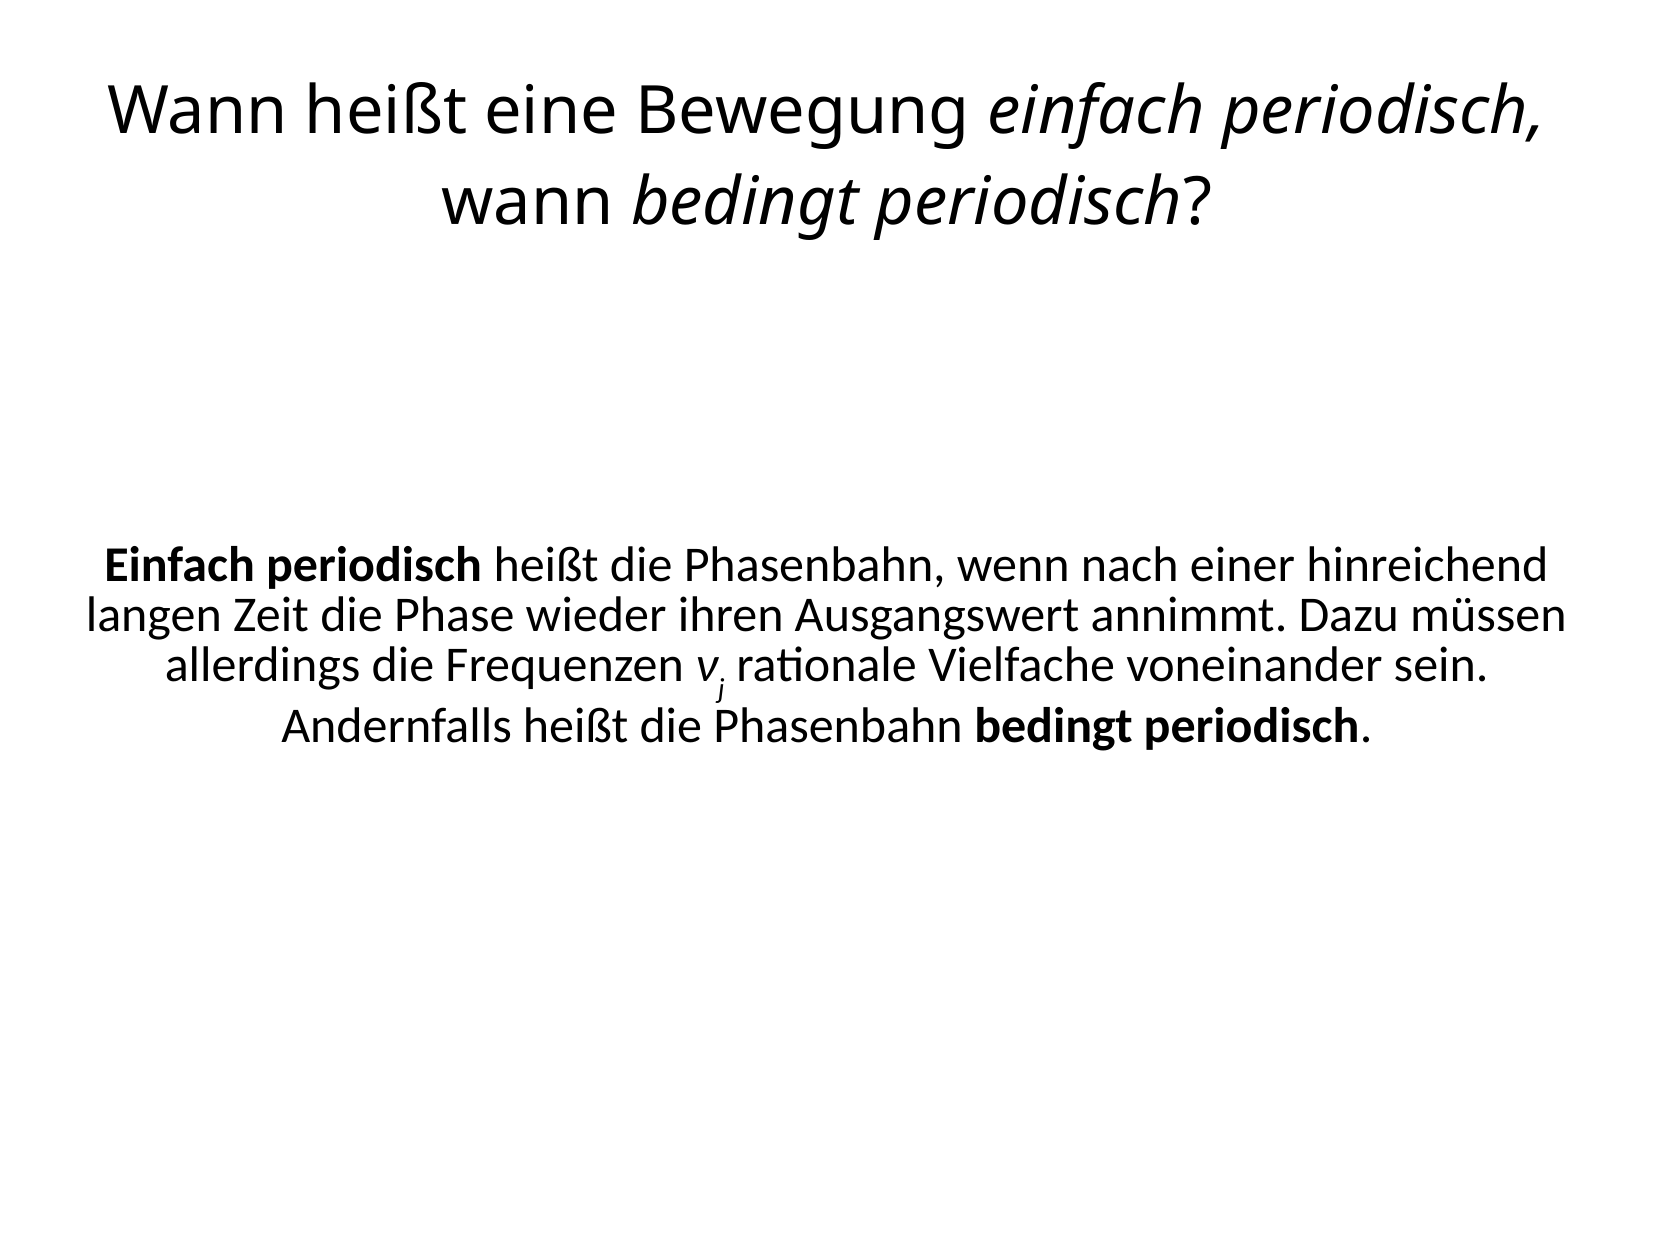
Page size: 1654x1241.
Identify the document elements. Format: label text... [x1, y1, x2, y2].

title Wann heißt eine Bewegung einfach periodisch, wann bedingt periodisch? [82, 49, 1571, 257]
subtitle Einfach periodisch heißt die Phasenbahn, wenn nach einer hinreichend langen Zeit die Phase wieder ihren Ausgangswert annimmt. Dazu müssen allerdings die Frequenzen νj rationale Vielfache voneinander sein. Andernfalls heißt die Phasenbahn bedingt periodisch. [82, 290, 1571, 1010]
